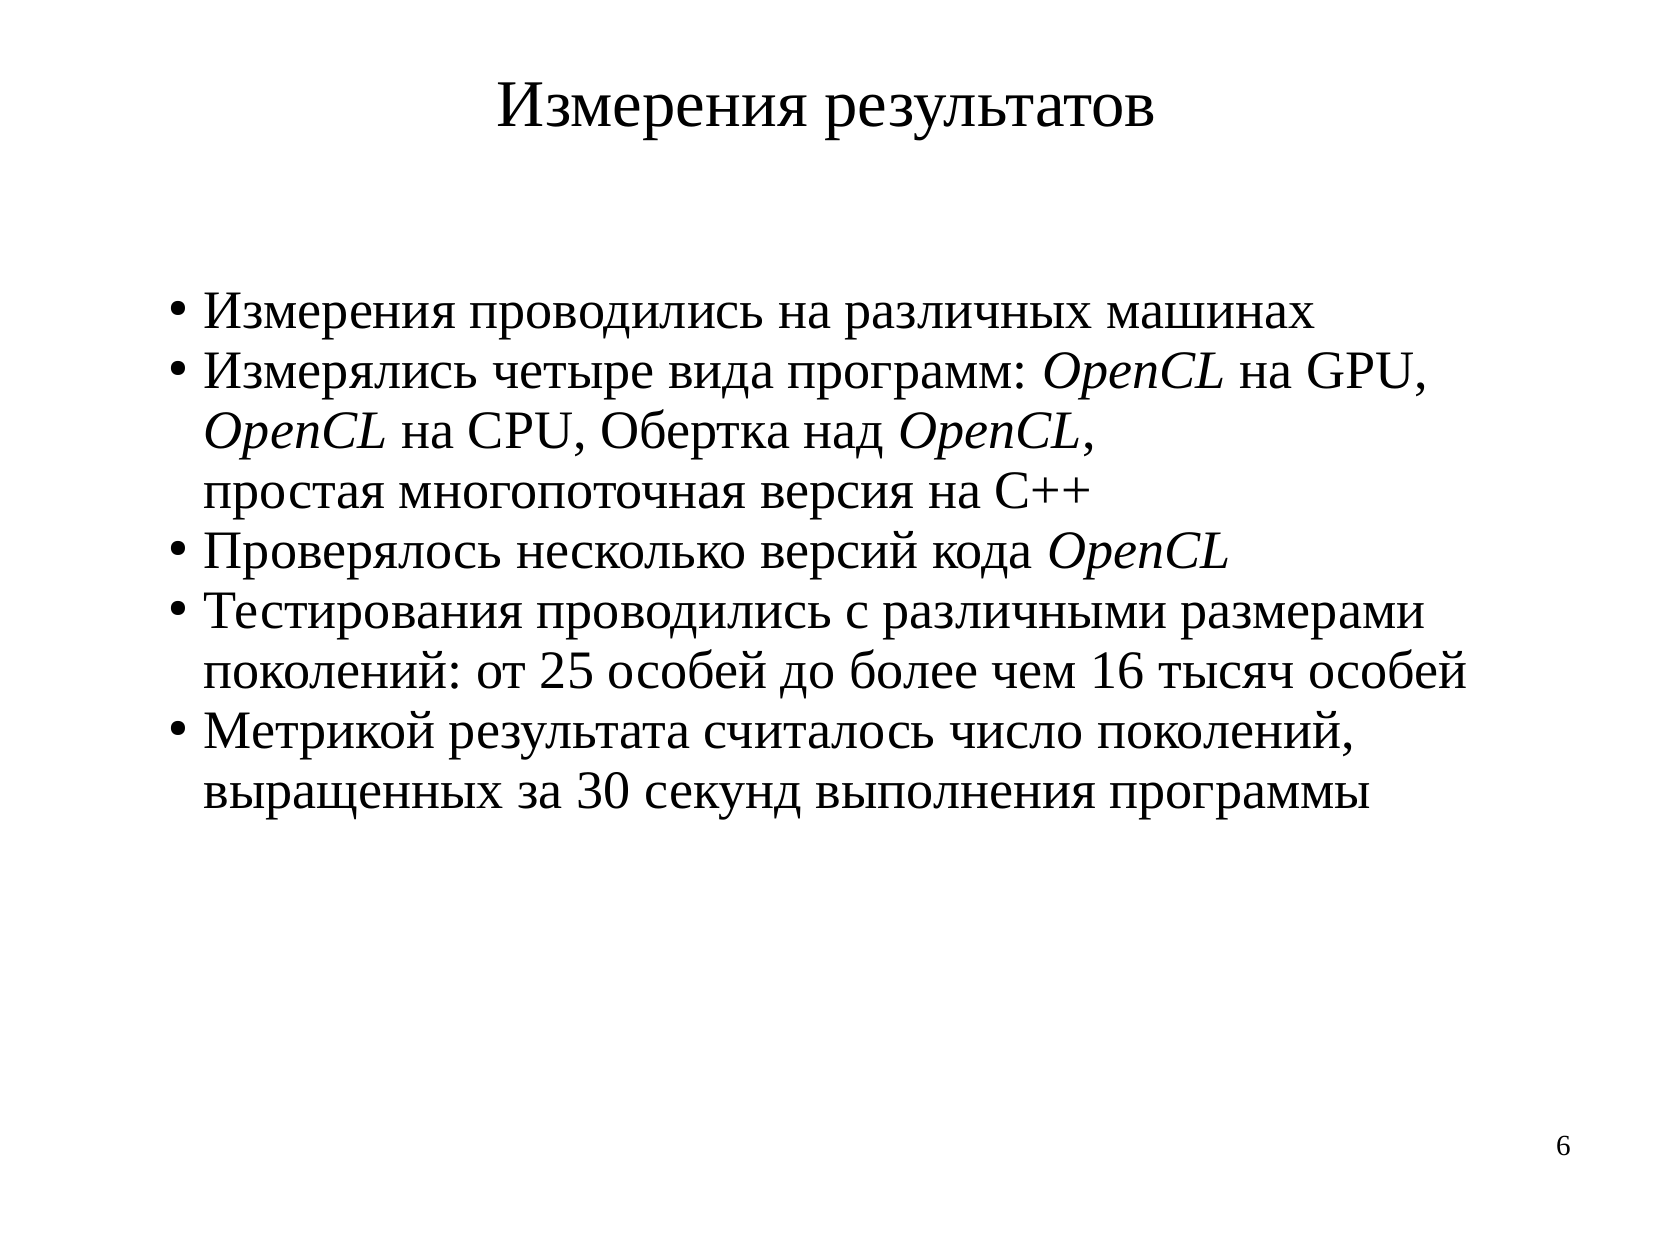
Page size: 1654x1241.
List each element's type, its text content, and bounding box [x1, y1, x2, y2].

text_box Измерения проводились на различных машинах Измерялись четыре вида программ: OpenCL на GPU, OpenCL на CPU, Обертка над OpenCL, простая многопоточная версия на C++ Проверялось несколько версий кода OpenCL Тестирования проводились с различными размерами поколений: от 25 особей до более чем 16 тысяч особей Метрикой результата считалось число поколений, выращенных за 30 секунд выполнения программы [153, 272, 1484, 898]
text_box Измерения результатов [482, 59, 1172, 148]
